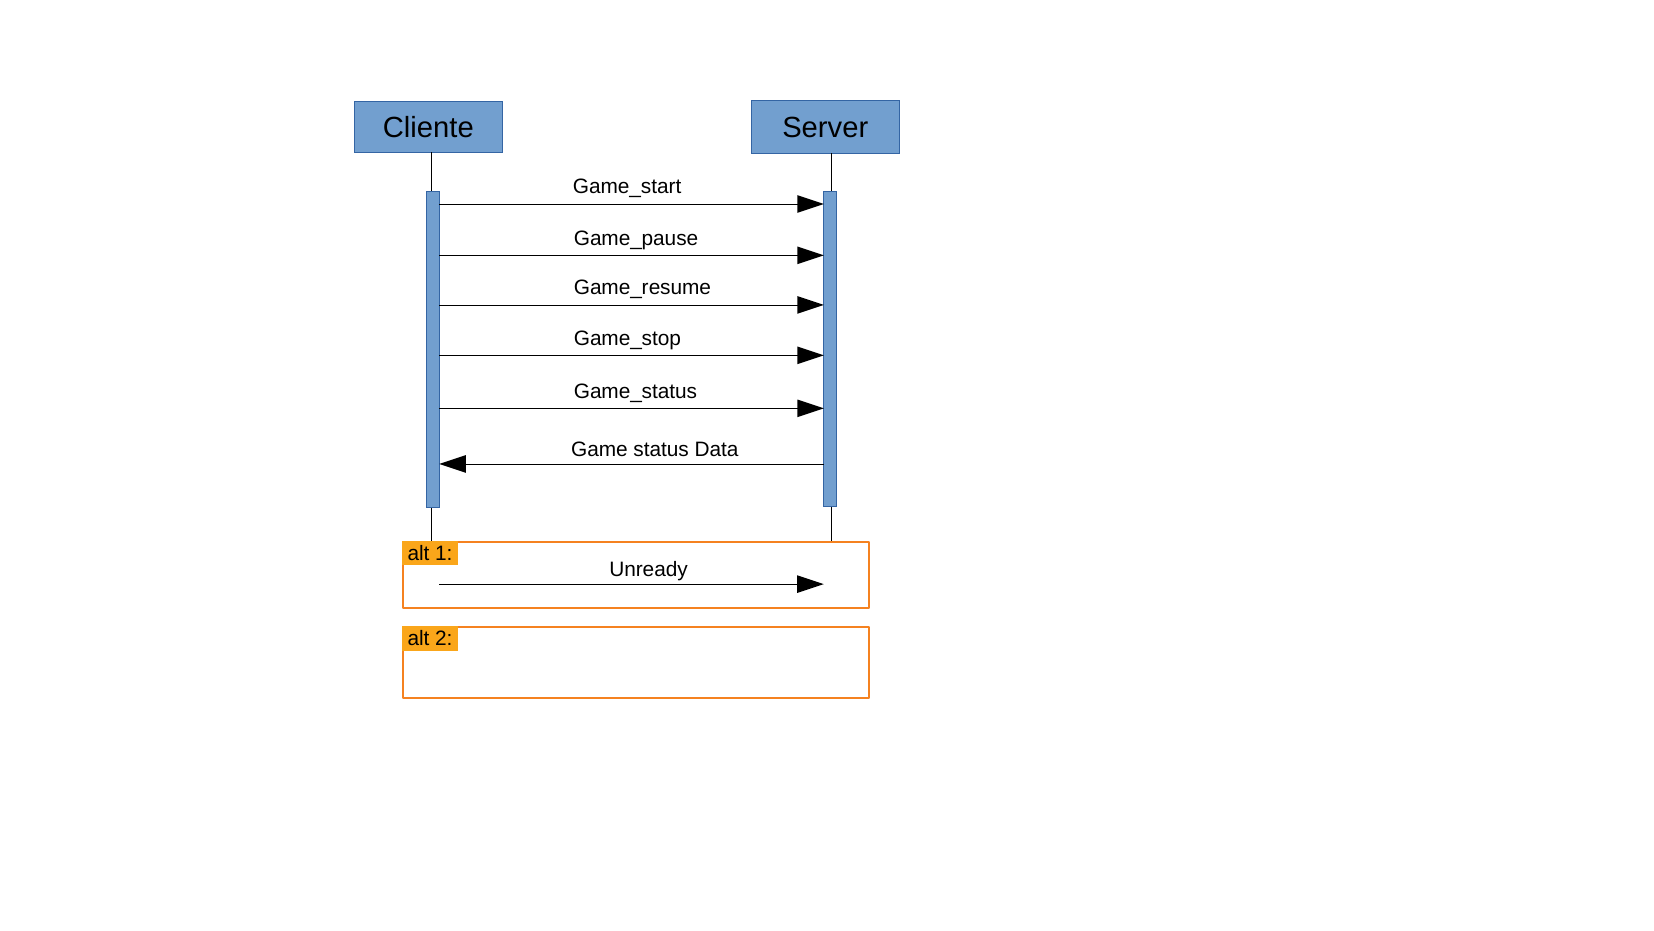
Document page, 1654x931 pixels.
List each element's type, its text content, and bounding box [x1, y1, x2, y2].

text_box Game_status [559, 371, 736, 434]
text_box Game status Data [556, 430, 757, 492]
text_box [823, 191, 837, 507]
text_box Game_stop [559, 318, 736, 371]
text_box Unready [594, 550, 734, 594]
text_box [426, 191, 440, 508]
text_box alt 2: [402, 626, 458, 651]
text_box Game_start [558, 167, 697, 211]
text_box alt 1: [402, 541, 458, 565]
text_box Game_pause [559, 218, 722, 268]
text_box Server [751, 100, 900, 154]
text_box Cliente [354, 101, 503, 153]
text_box Game_resume [559, 268, 736, 318]
